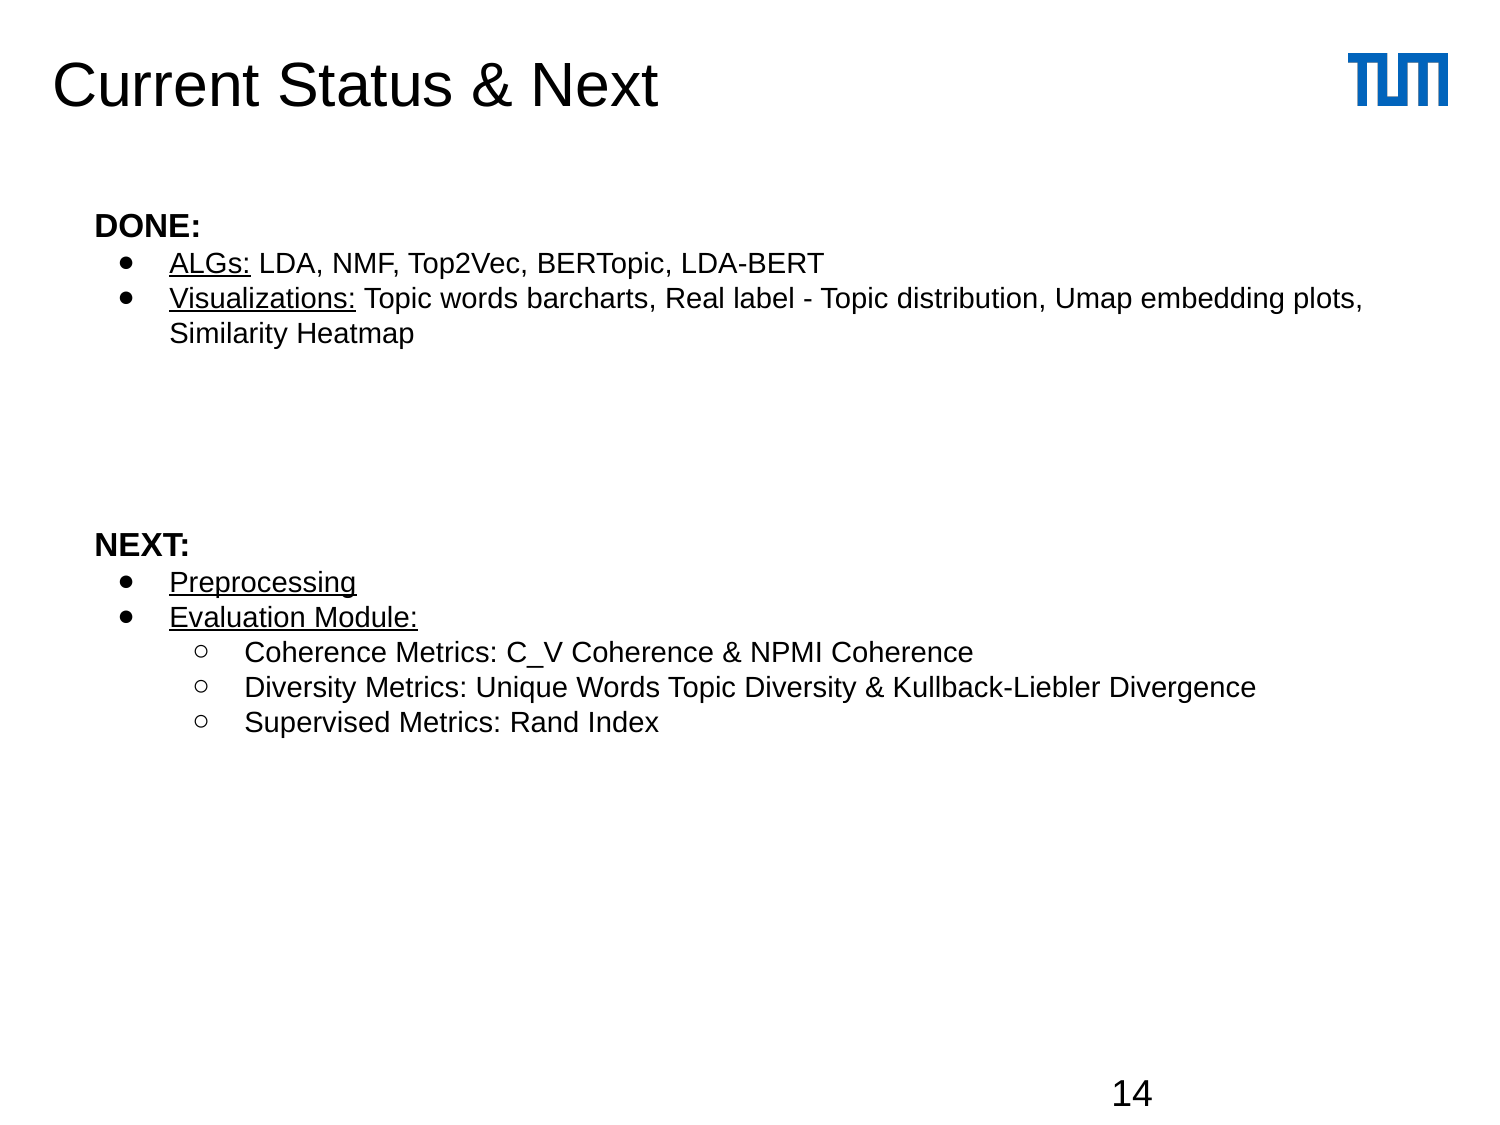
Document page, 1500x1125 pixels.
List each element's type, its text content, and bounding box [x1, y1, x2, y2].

text_box NEXT: Preprocessing Evaluation Module: Coherence Metrics: C_V Coherence & NPMI Coherence Diversity Metrics: Unique Words Topic Diversity & Kullback-Liebler Divergence Supervised Metrics: Rand Index [79, 508, 1401, 754]
text_box <number> [1111, 1061, 1448, 1122]
text_box Current Status & Next [52, 39, 1448, 107]
text_box DONE: ALGs: LDA, NMF, Top2Vec, BERTopic, LDA-BERT Visualizations: Topic words barcharts, Real label - Topic distribution, Umap embedding plots, Similarity Heatmap [79, 189, 1401, 365]
